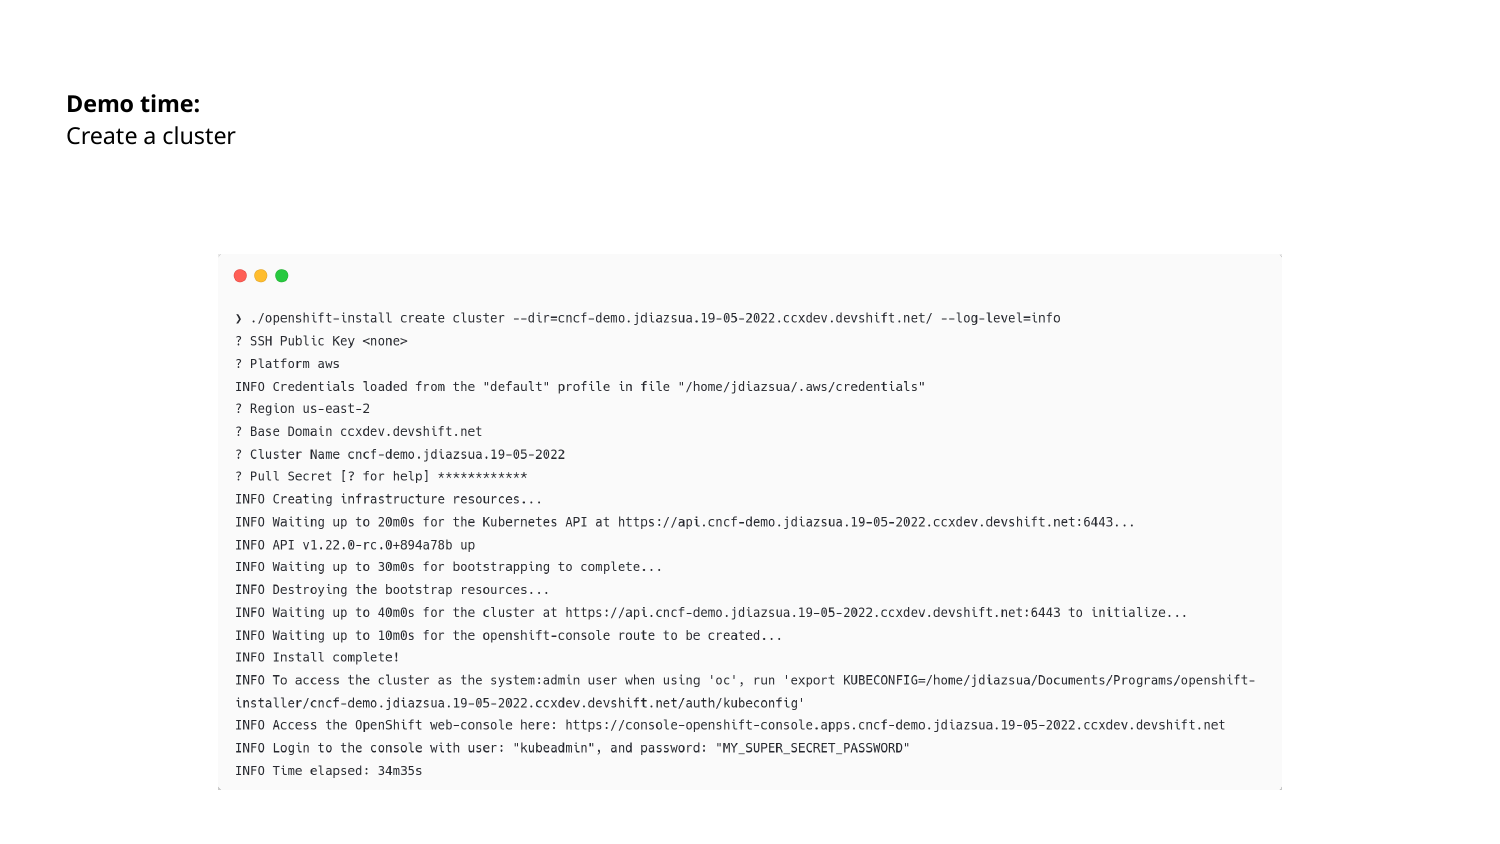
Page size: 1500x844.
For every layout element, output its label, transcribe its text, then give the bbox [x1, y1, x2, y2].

title Demo time: Create a cluster [51, 72, 1449, 167]
picture [218, 254, 1282, 790]
